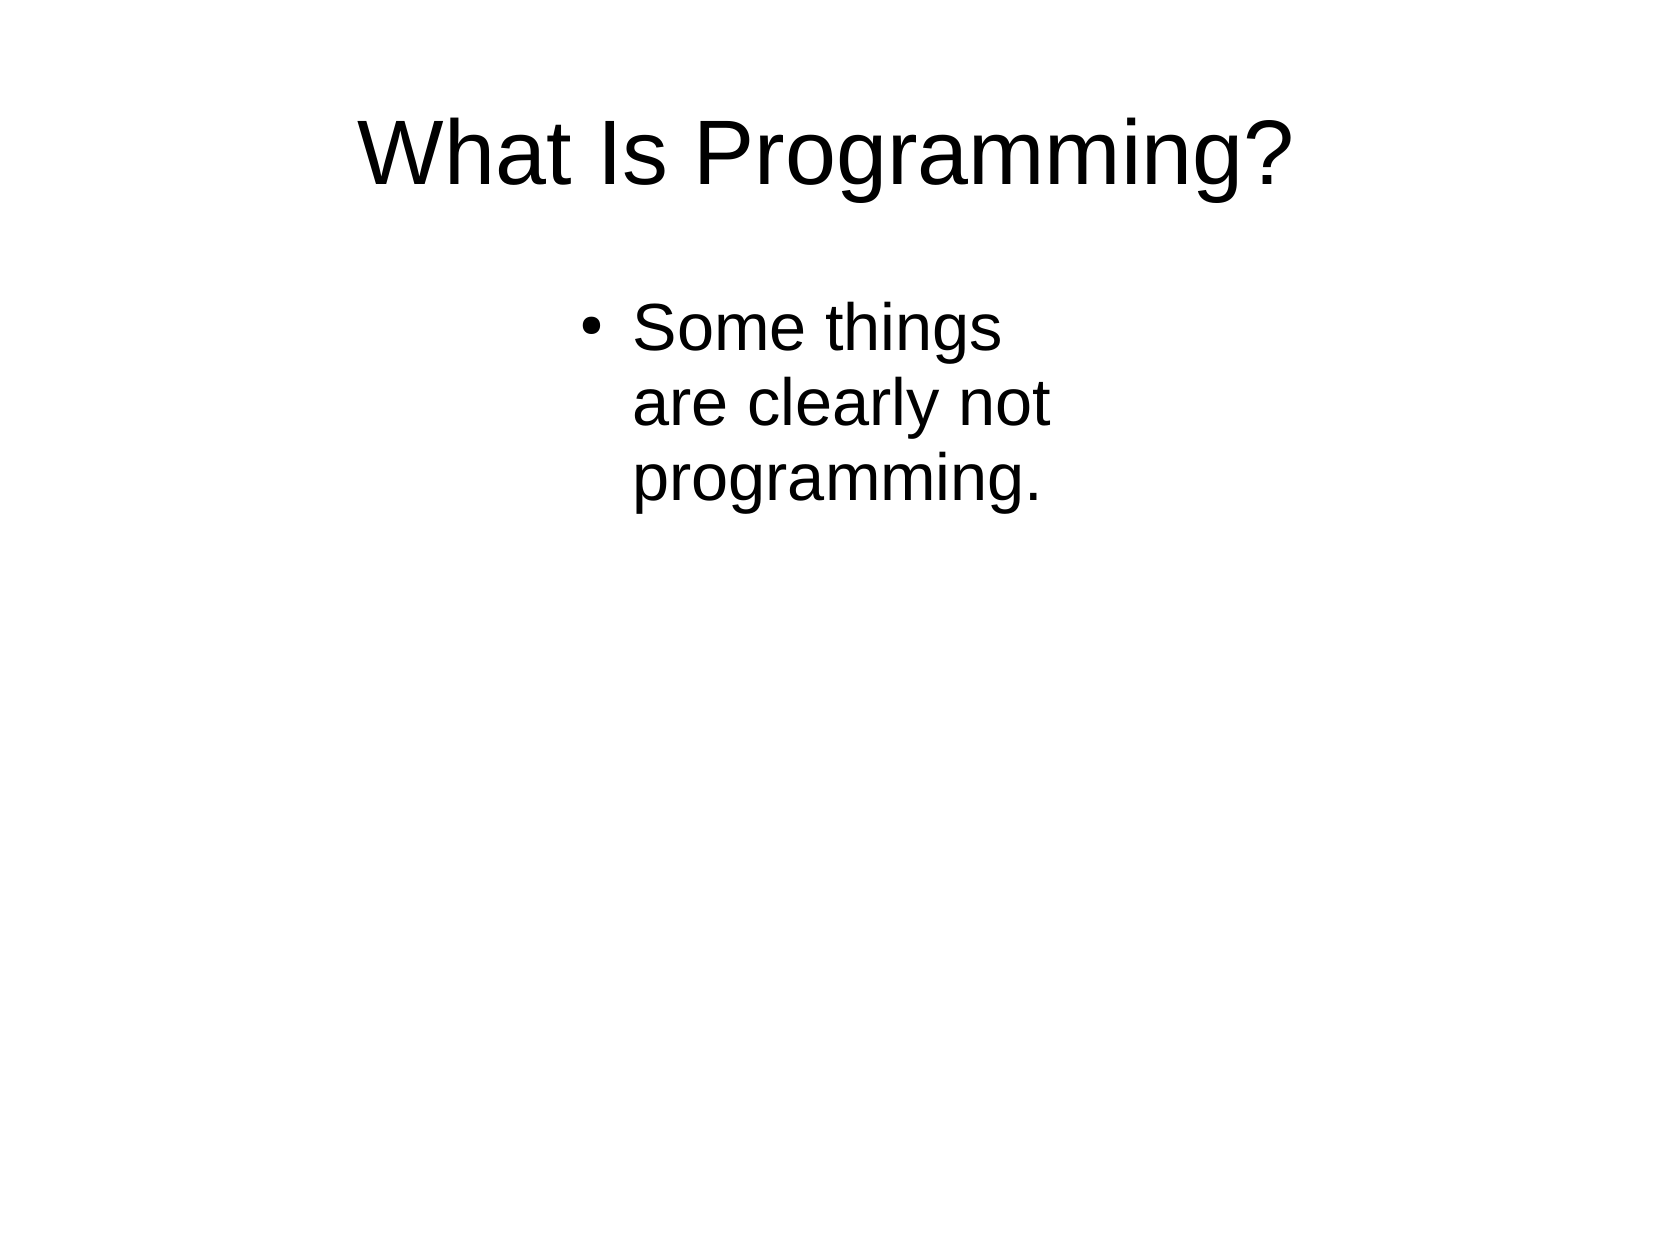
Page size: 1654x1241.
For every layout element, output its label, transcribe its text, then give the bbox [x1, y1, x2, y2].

list Some things are clearly not programming. [561, 290, 1065, 681]
title What Is Programming? [82, 49, 1571, 257]
